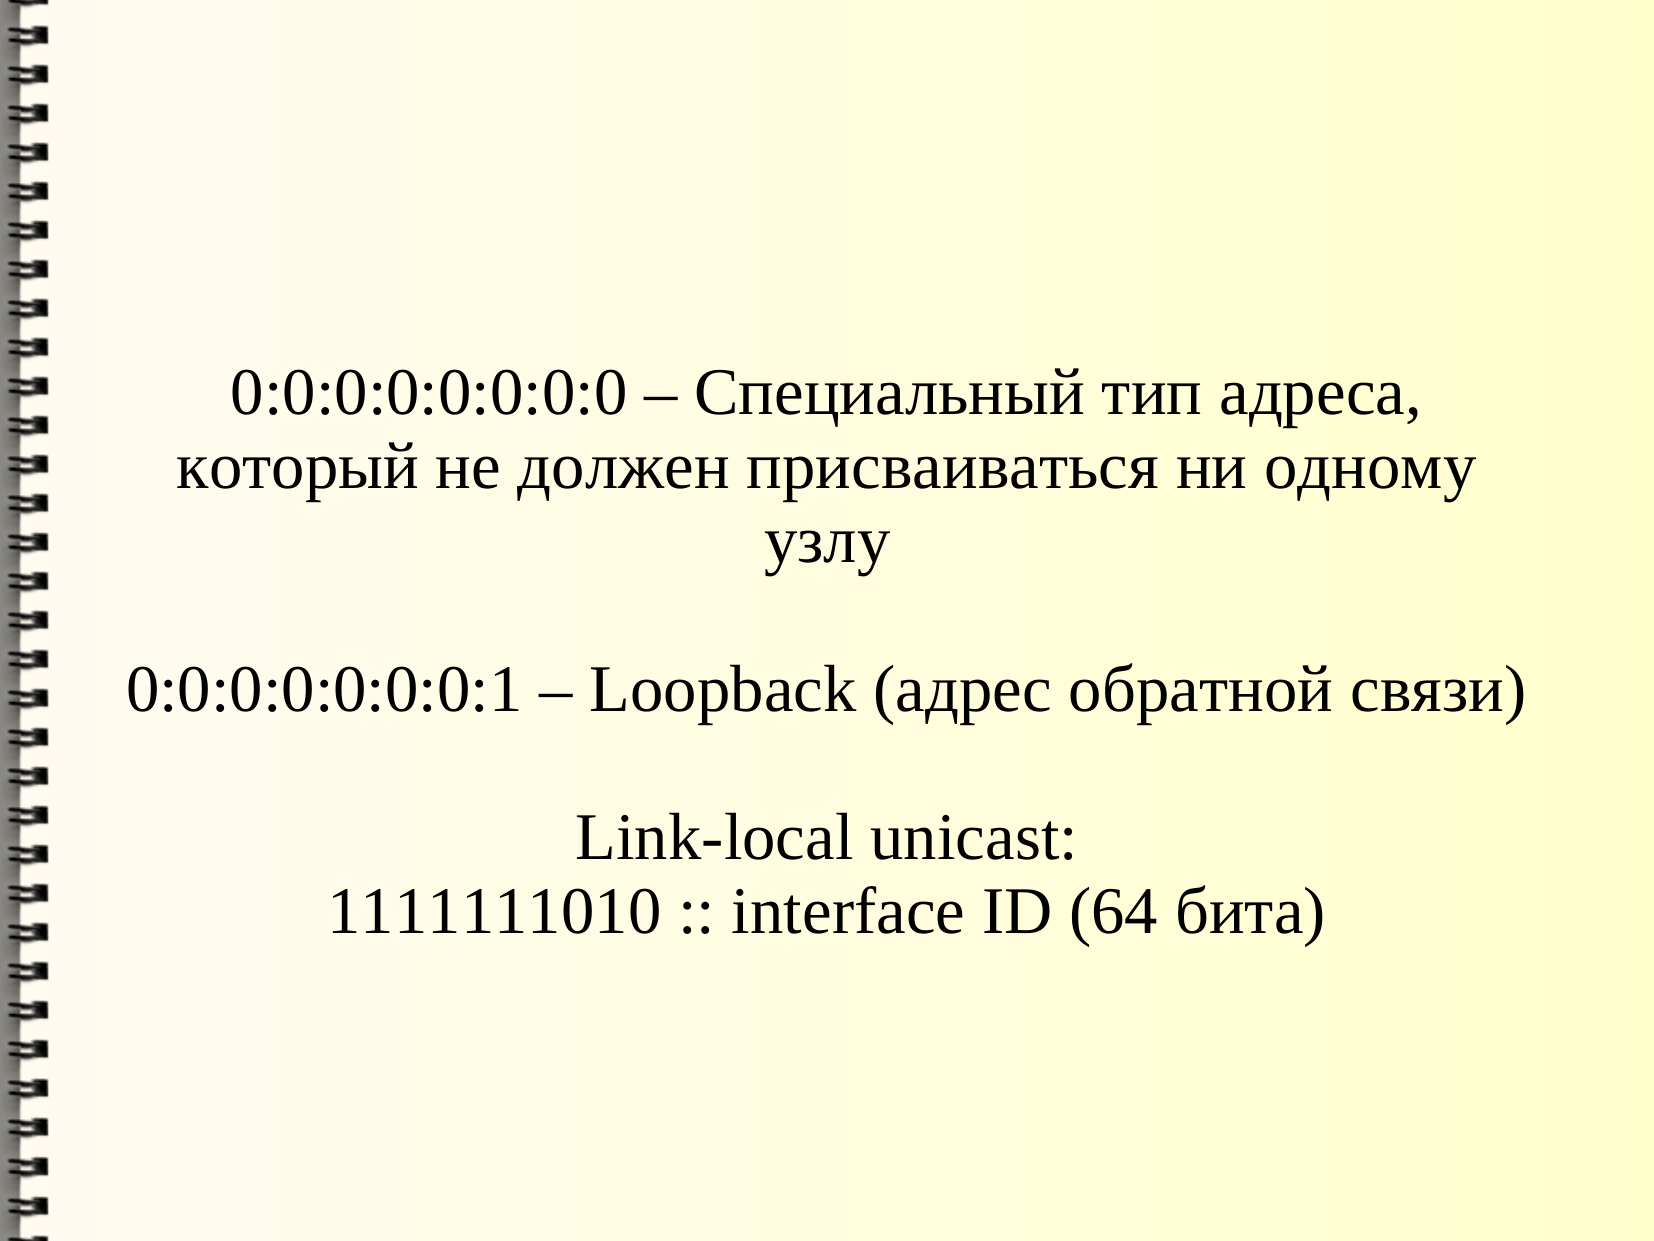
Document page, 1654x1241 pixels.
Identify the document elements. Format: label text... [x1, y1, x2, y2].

subtitle 0:0:0:0:0:0:0:0 – Специальный тип адреса, который не должен присваиваться ни одному узлу 0:0:0:0:0:0:0:1 – Loopback (адрес обратной связи) Link-local unicast: 1111111010 :: interface ID (64 бита) [121, 102, 1534, 1200]
picture [0, 0, 1654, 1241]
